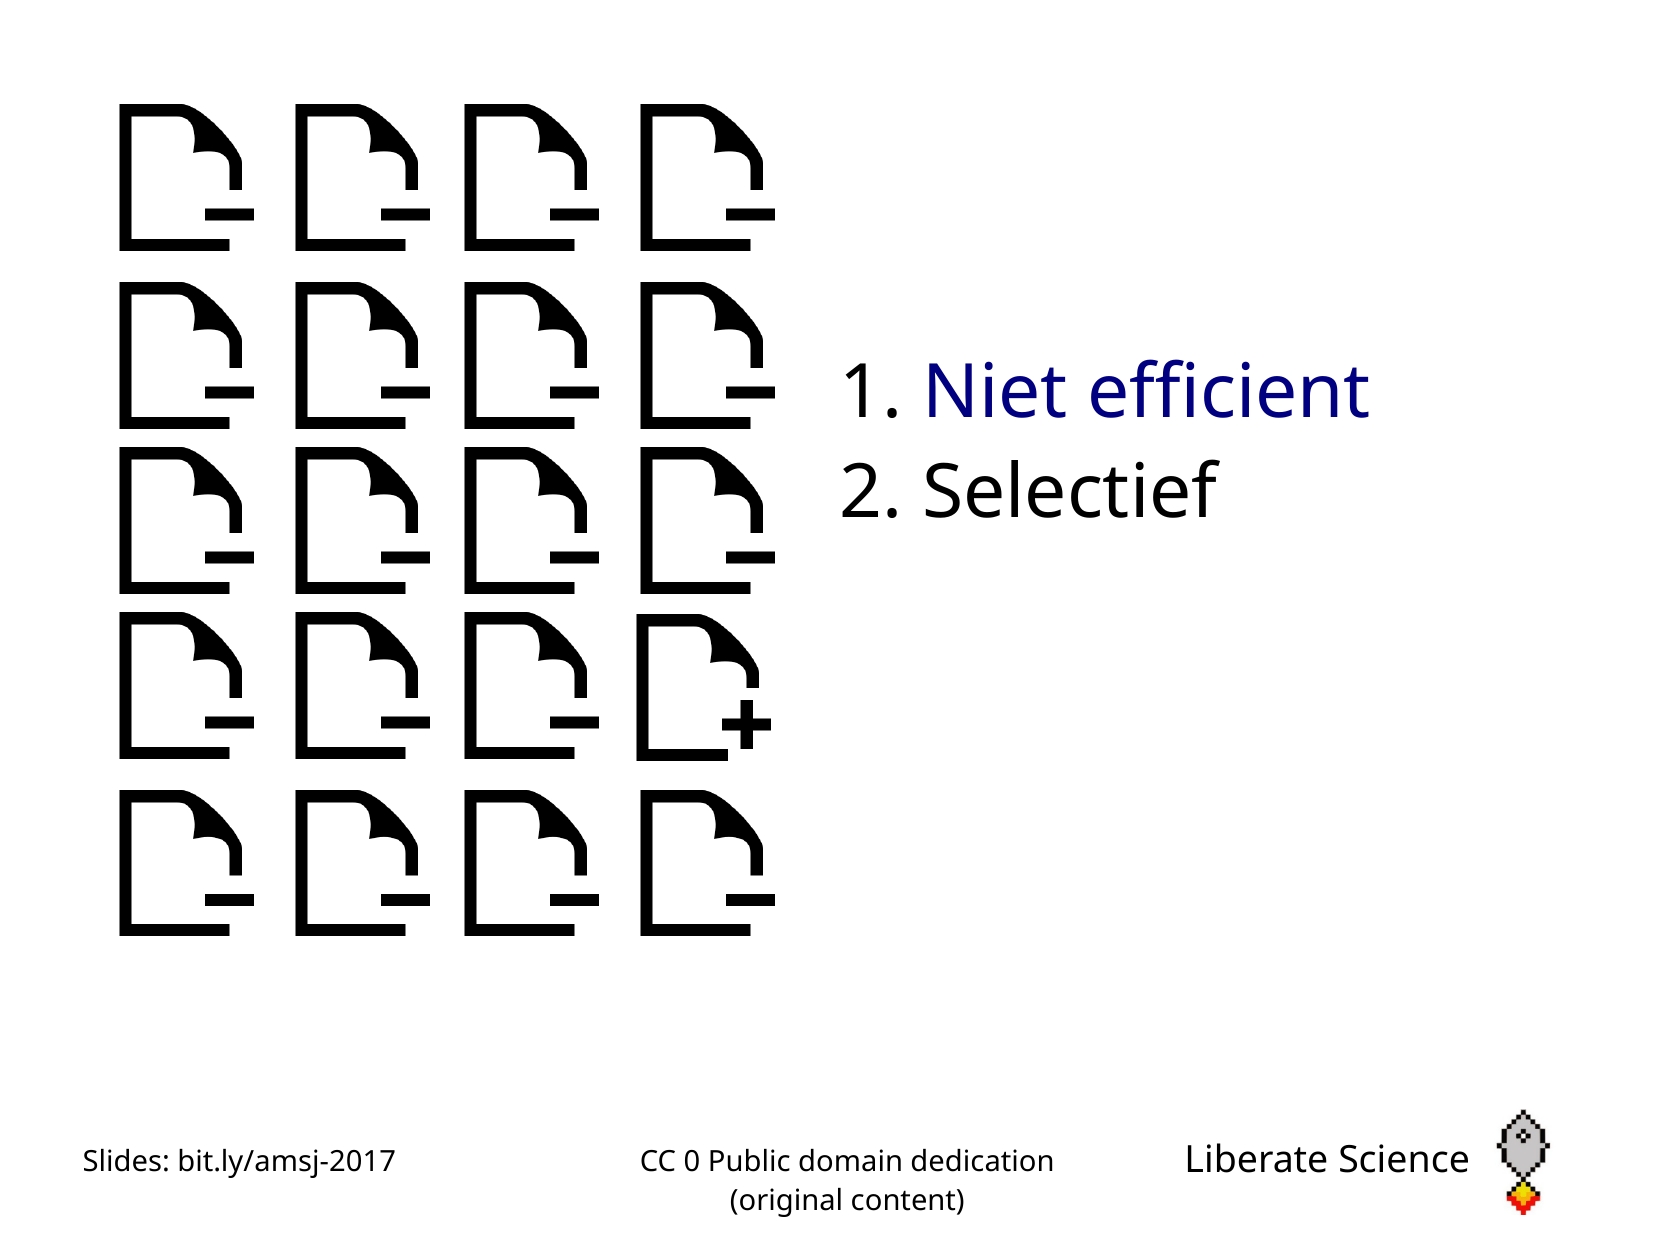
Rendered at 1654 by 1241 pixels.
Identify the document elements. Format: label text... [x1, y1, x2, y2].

picture [113, 612, 260, 759]
picture [289, 282, 436, 429]
picture [630, 614, 777, 762]
picture [113, 790, 260, 937]
picture [113, 104, 260, 251]
picture [458, 447, 605, 594]
picture [458, 104, 605, 251]
picture [634, 447, 781, 594]
picture [634, 790, 781, 937]
picture [289, 447, 436, 594]
picture [1470, 1109, 1576, 1215]
picture [458, 612, 605, 759]
picture [289, 104, 436, 251]
picture [113, 447, 260, 594]
text_box 1. Niet efficient [825, 329, 1606, 435]
picture [634, 282, 781, 429]
text_box 2. Selectief [825, 435, 1606, 535]
picture [113, 282, 260, 429]
picture [289, 790, 436, 937]
picture [458, 790, 605, 937]
picture [634, 104, 781, 251]
picture [458, 282, 605, 429]
picture [289, 612, 436, 759]
